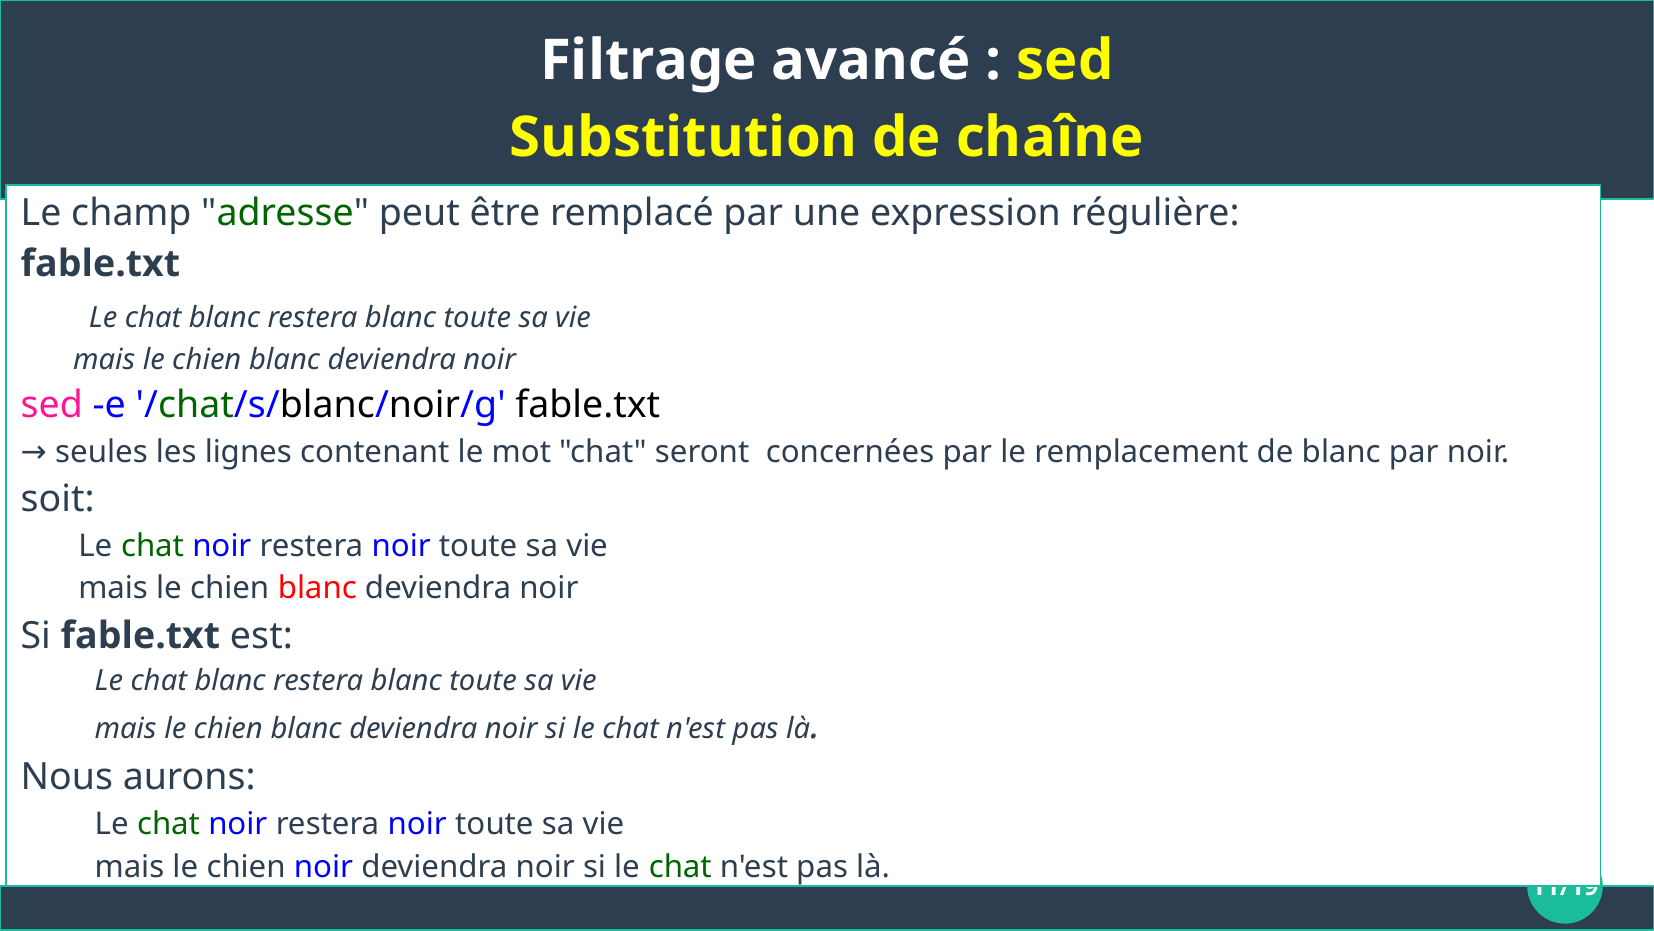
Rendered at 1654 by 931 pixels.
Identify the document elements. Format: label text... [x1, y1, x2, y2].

text_box Le champ "adresse" peut être remplacé par une expression régulière: fable.txt Le chat blanc restera blanc toute sa vie mais le chien blanc deviendra noir sed -e '/chat/s/blanc/noir/g' fable.txt → seules les lignes contenant le mot "chat" seront concernées par le remplacement de blanc par noir. soit: Le chat noir restera noir toute sa vie mais le chien blanc deviendra noir Si fable.txt est: Le chat blanc restera blanc toute sa vie mais le chien blanc deviendra noir si le chat n'est pas là. Nous aurons: Le chat noir restera noir toute sa vie mais le chien noir deviendra noir si le chat n'est pas là. [5, 185, 1601, 887]
title Filtrage avancé : sed Substitution de chaîne [59, 37, 1595, 155]
